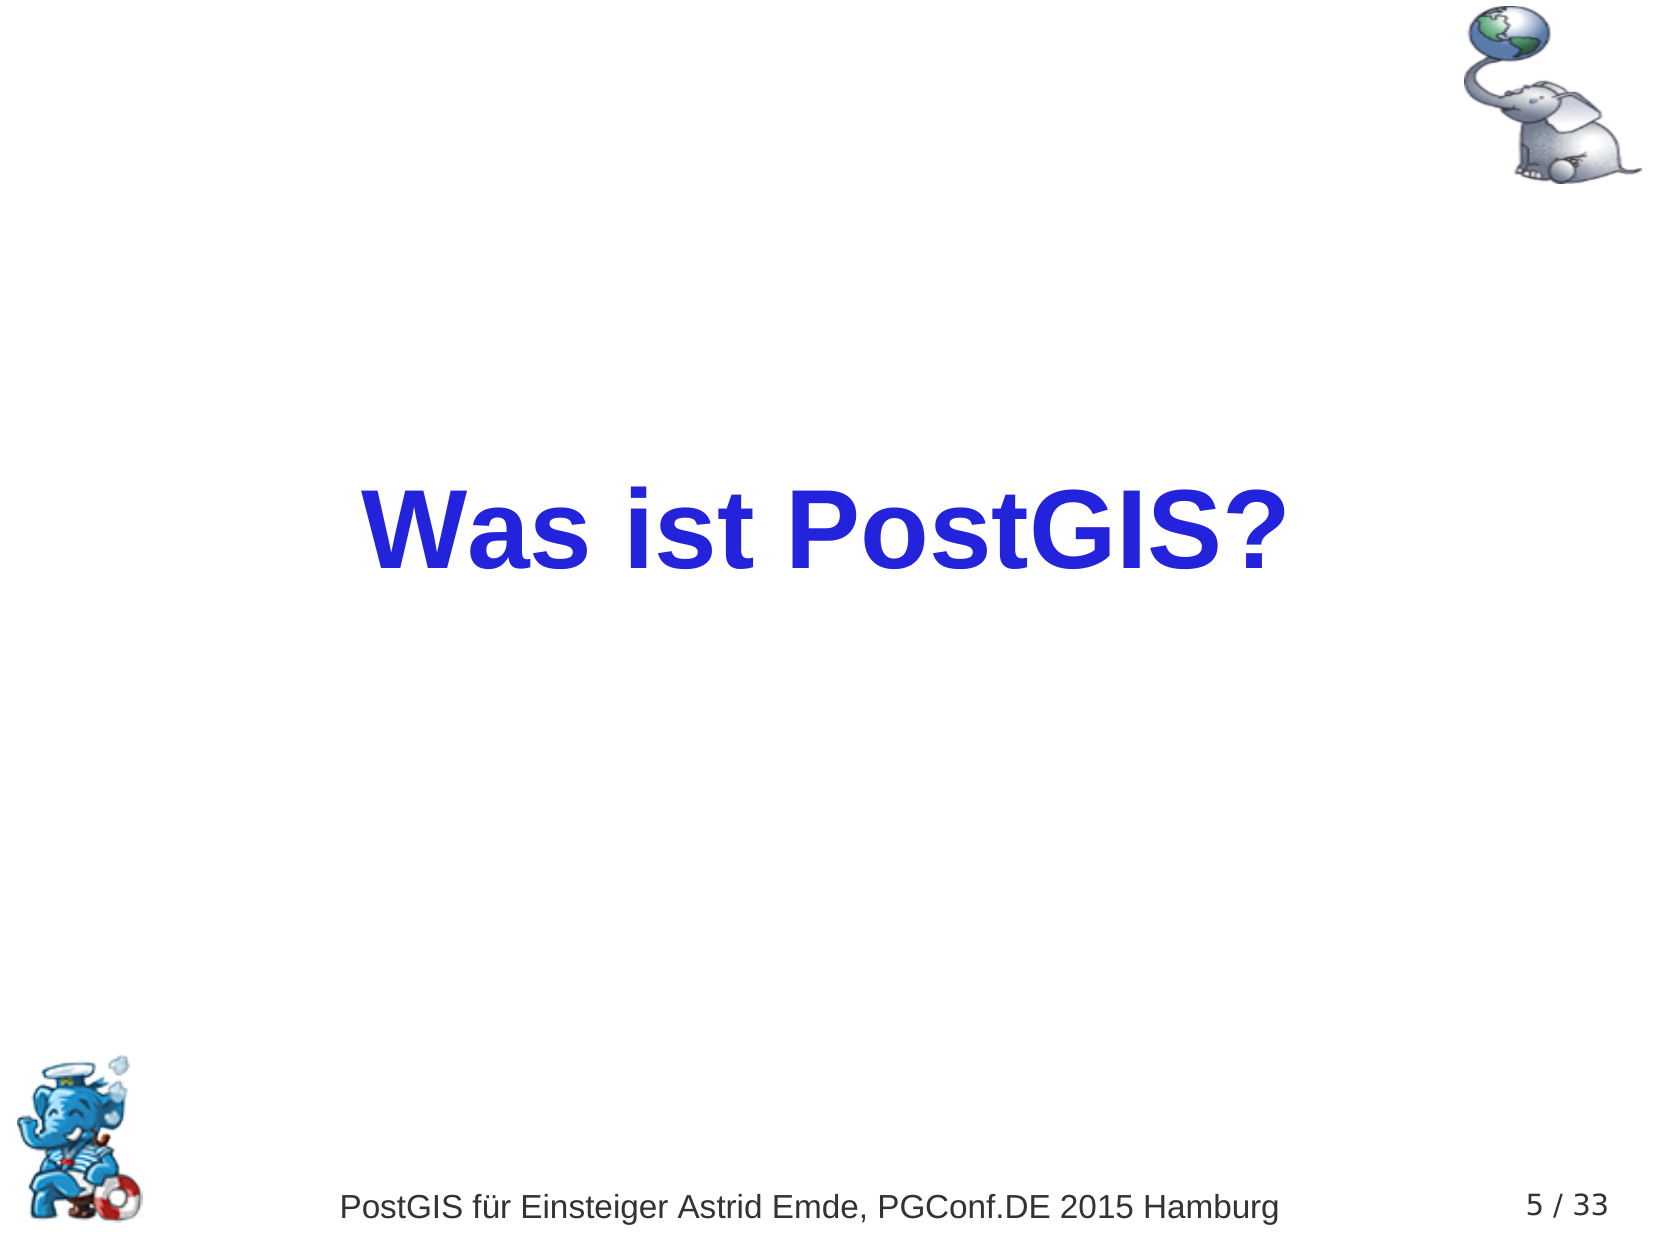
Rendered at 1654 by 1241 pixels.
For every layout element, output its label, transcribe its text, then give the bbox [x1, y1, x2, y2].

subtitle Was ist PostGIS? [82, 49, 1571, 1010]
picture [1464, 6, 1642, 184]
picture [17, 1055, 143, 1223]
